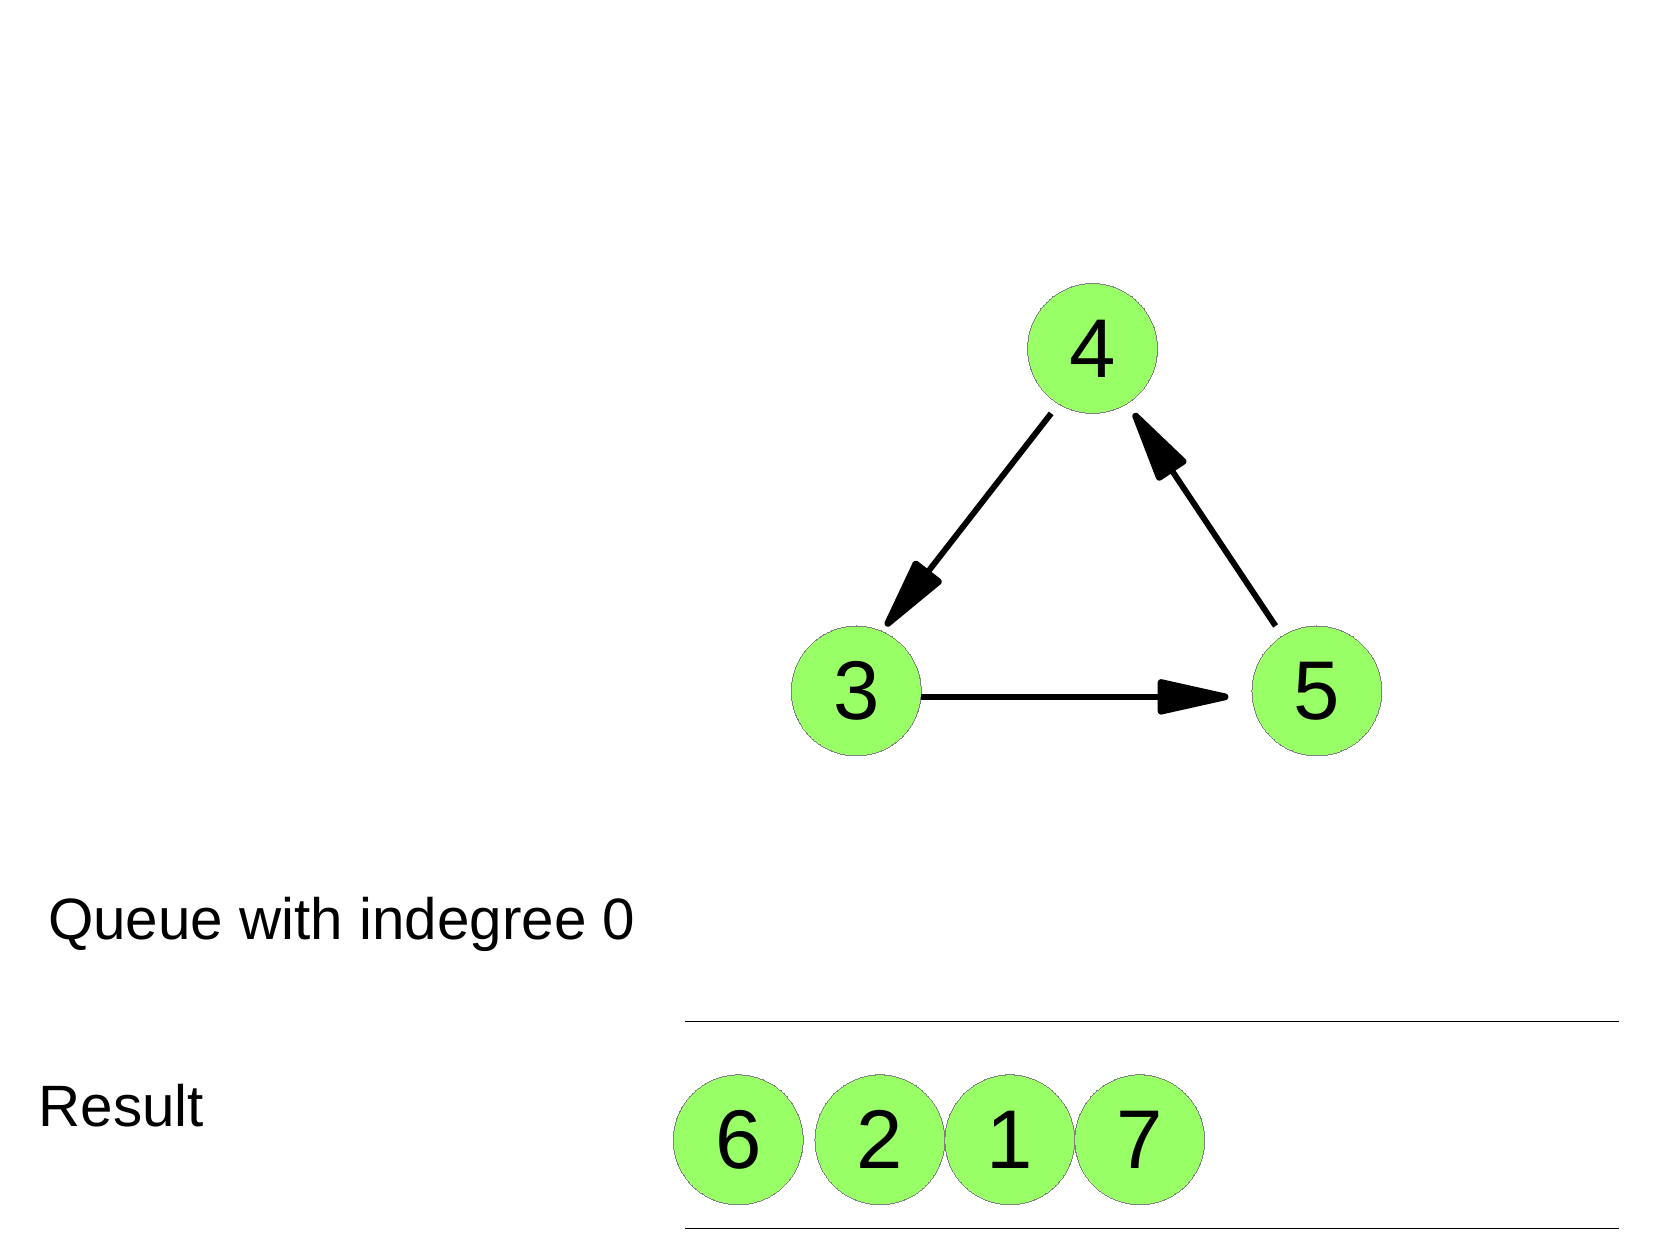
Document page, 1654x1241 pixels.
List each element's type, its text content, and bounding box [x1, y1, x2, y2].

text_box Queue with indegree 0 [33, 879, 650, 960]
text_box 7 [1074, 1074, 1205, 1205]
text_box 6 [673, 1074, 804, 1205]
text_box Result [23, 1065, 219, 1146]
text_box 4 [1027, 283, 1158, 414]
text_box 1 [945, 1074, 1075, 1205]
text_box 2 [814, 1074, 945, 1205]
text_box 5 [1251, 625, 1382, 756]
text_box 3 [791, 625, 922, 756]
